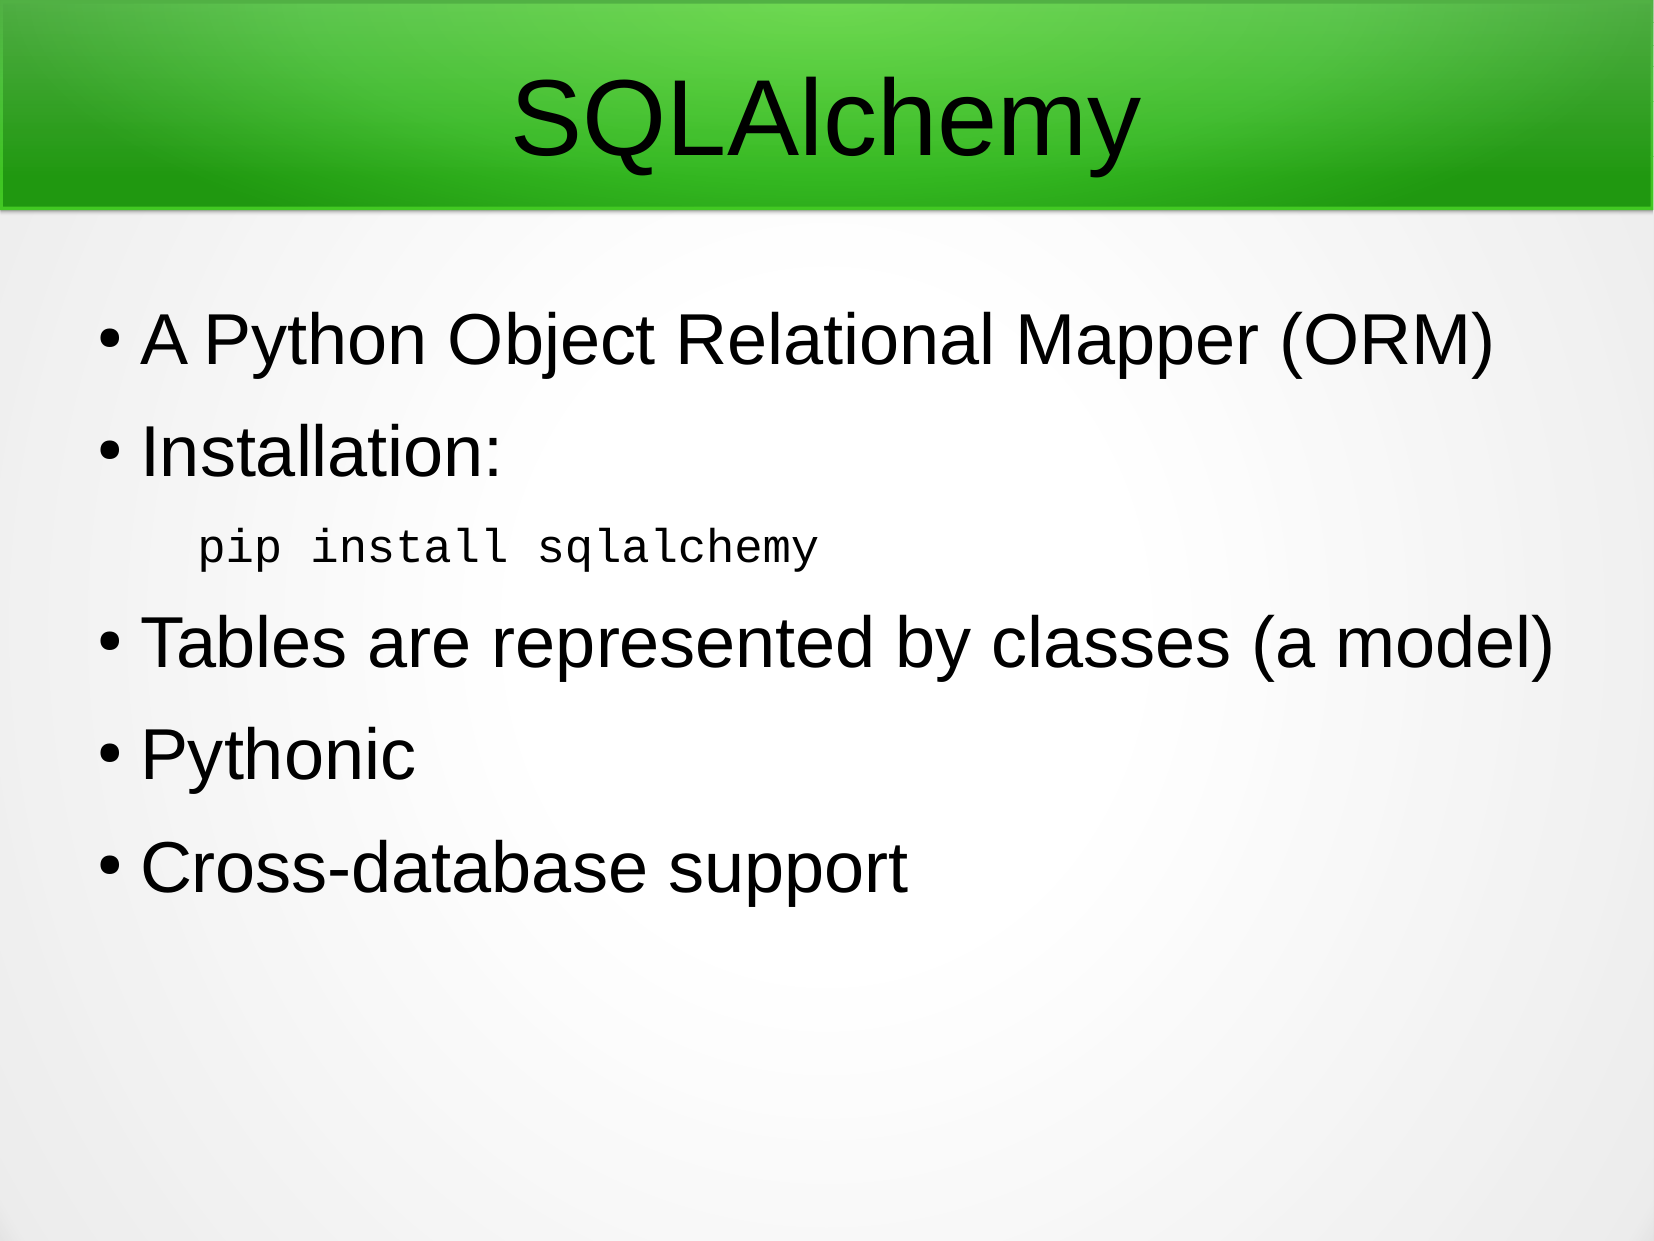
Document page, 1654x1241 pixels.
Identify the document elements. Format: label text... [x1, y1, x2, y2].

title SQLAlchemy [82, 47, 1571, 189]
list A Python Object Relational Mapper (ORM) Installation: pip install sqlalchemy Tables are represented by classes (a model) Pythonic Cross-database support [82, 299, 1571, 1019]
